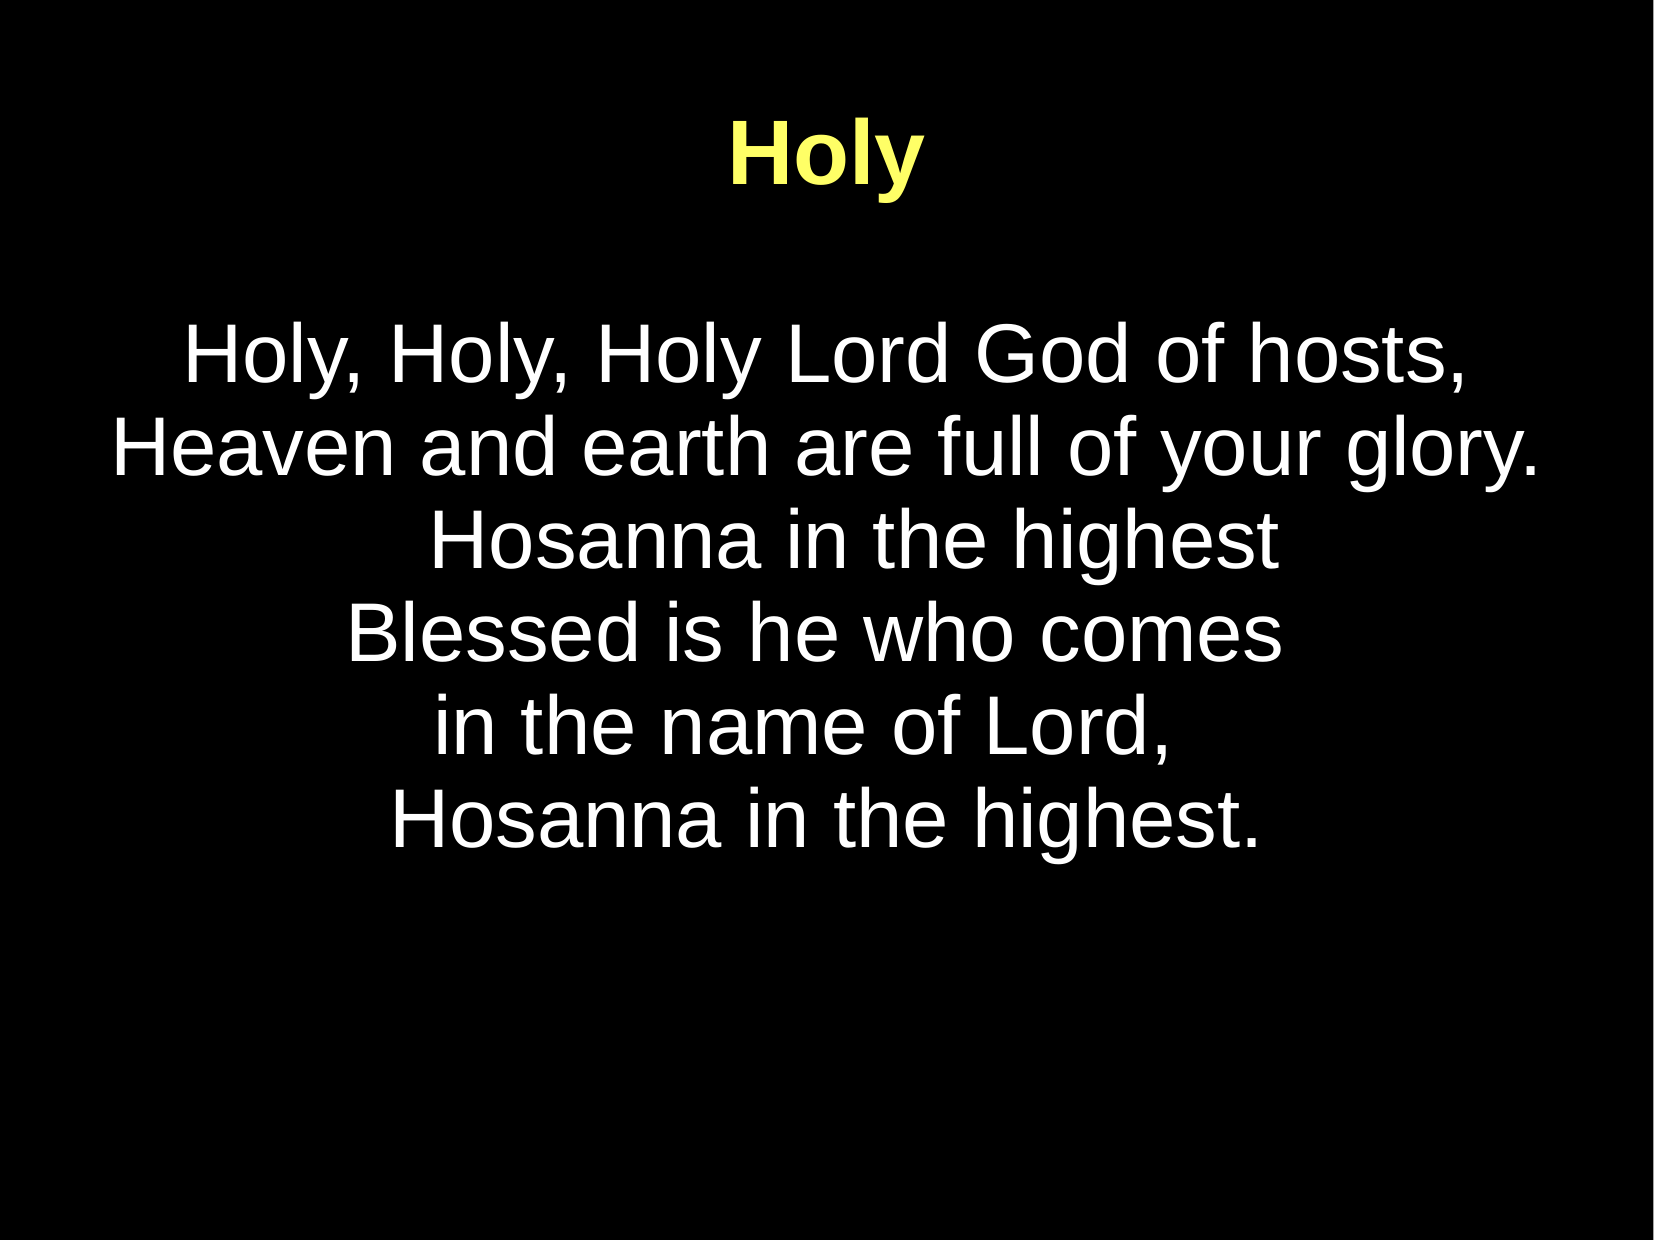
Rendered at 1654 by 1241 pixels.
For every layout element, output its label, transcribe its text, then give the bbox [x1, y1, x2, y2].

list Holy, Holy, Holy Lord God of hosts, Heaven and earth are full of your glory. Hosanna in the highest Blessed is he who comes in the name of Lord, Hosanna in the highest. [0, 307, 1654, 1241]
title Holy [82, 49, 1571, 257]
